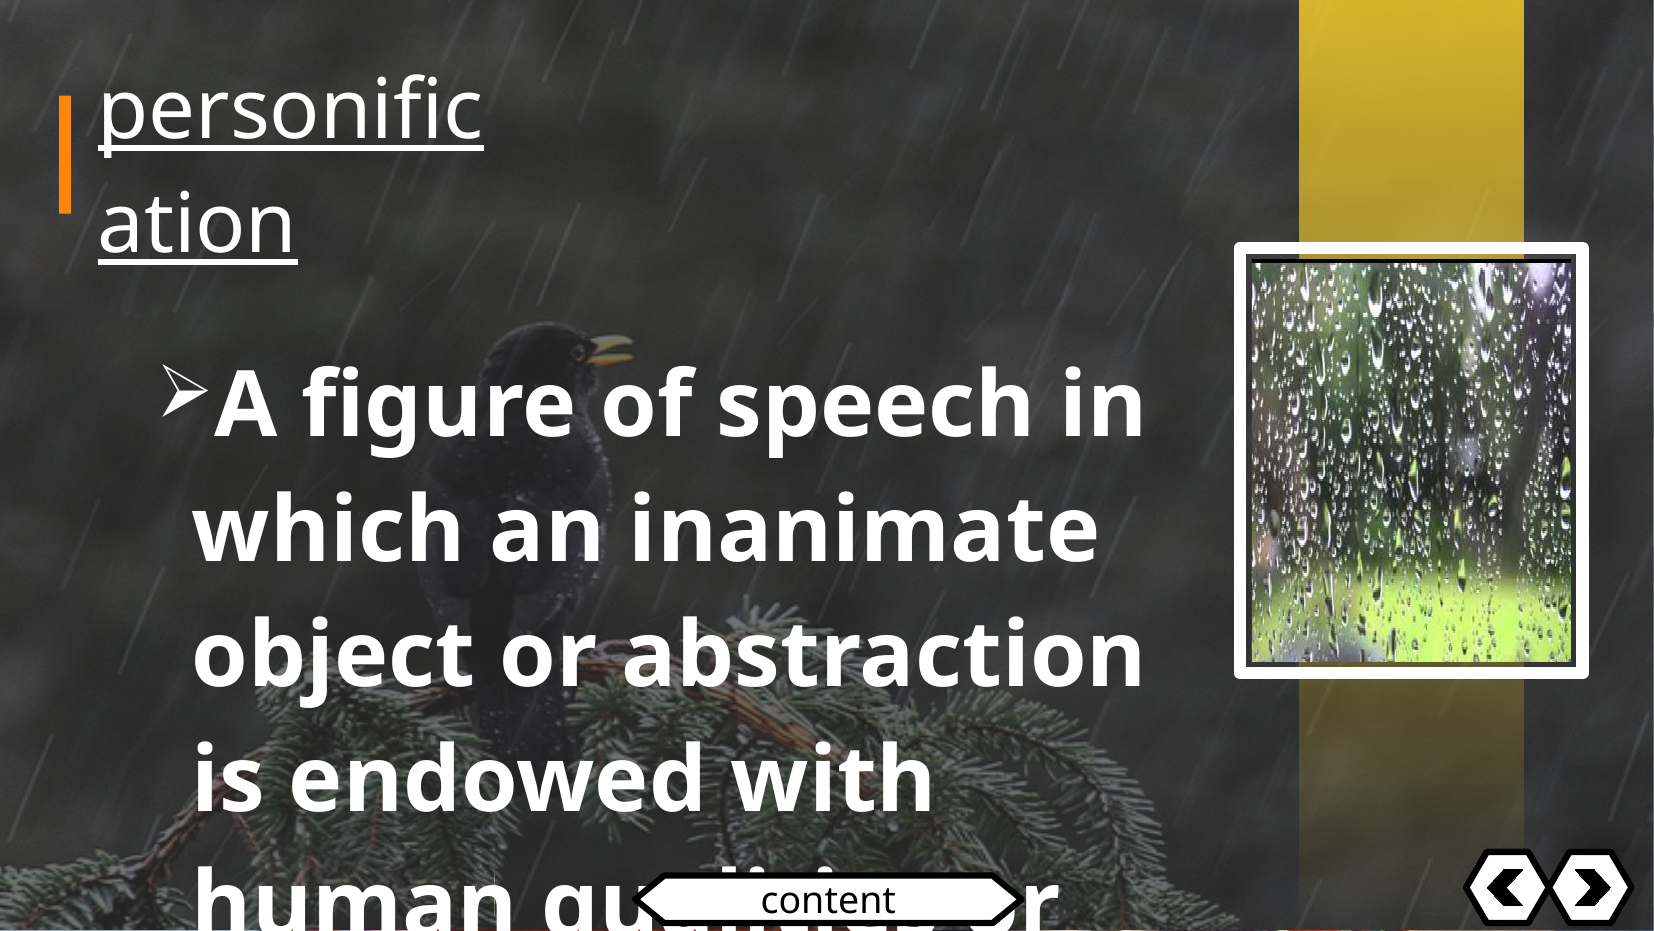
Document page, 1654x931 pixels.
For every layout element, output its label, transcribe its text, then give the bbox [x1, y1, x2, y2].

text_box Poetic divices [60, 846, 510, 920]
text_box [832, 924, 850, 931]
text_box [707, 924, 722, 931]
text_box [764, 924, 782, 931]
text_box [244, 920, 262, 931]
text_box A figure of speech in which an inanimate object or abstraction is endowed with human qualities or abilities. [141, 330, 1170, 713]
text_box [985, 918, 1000, 926]
text_box [212, 920, 231, 931]
text_box [333, 920, 350, 931]
text_box [886, 924, 897, 931]
text_box [395, 920, 408, 931]
text_box [652, 914, 665, 931]
text_box personification [82, 42, 532, 201]
text_box [478, 920, 497, 931]
text_box [736, 924, 750, 931]
text_box [795, 924, 818, 931]
text_box [559, 896, 579, 926]
text_box [364, 920, 381, 931]
picture [1251, 259, 1571, 662]
text_box [450, 920, 464, 931]
text_box [273, 920, 290, 926]
text_box content [635, 875, 1022, 924]
text_box [932, 924, 973, 931]
text_box [305, 920, 319, 931]
text_box [420, 920, 436, 927]
text_box [0, 0, 1654, 931]
